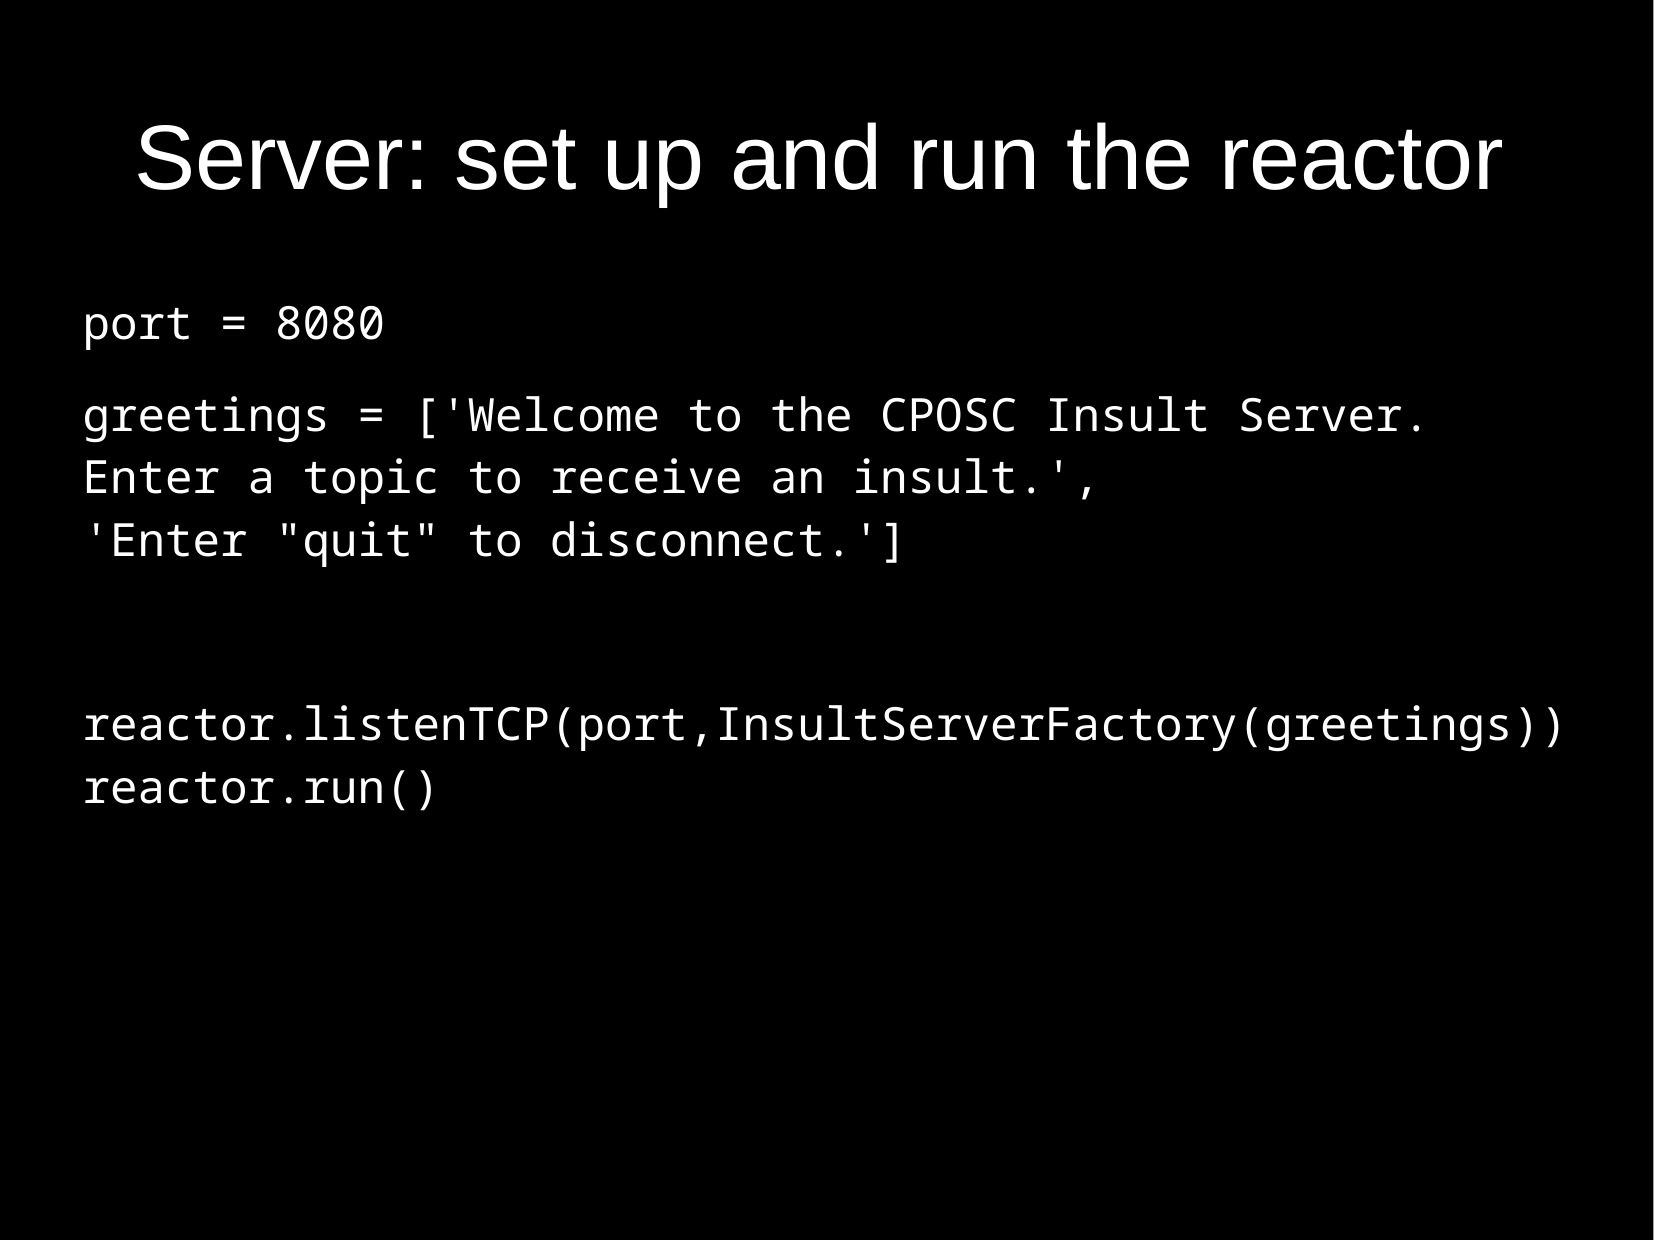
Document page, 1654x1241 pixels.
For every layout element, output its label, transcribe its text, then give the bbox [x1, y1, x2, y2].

list port = 8080 greetings = ['Welcome to the CPOSC Insult Server. Enter a topic to receive an insult.', 'Enter "quit" to disconnect.'] reactor.listenTCP(port,InsultServerFactory(greetings))reactor.run() [82, 290, 1571, 1094]
title Server: set up and run the reactor [76, 61, 1565, 254]
